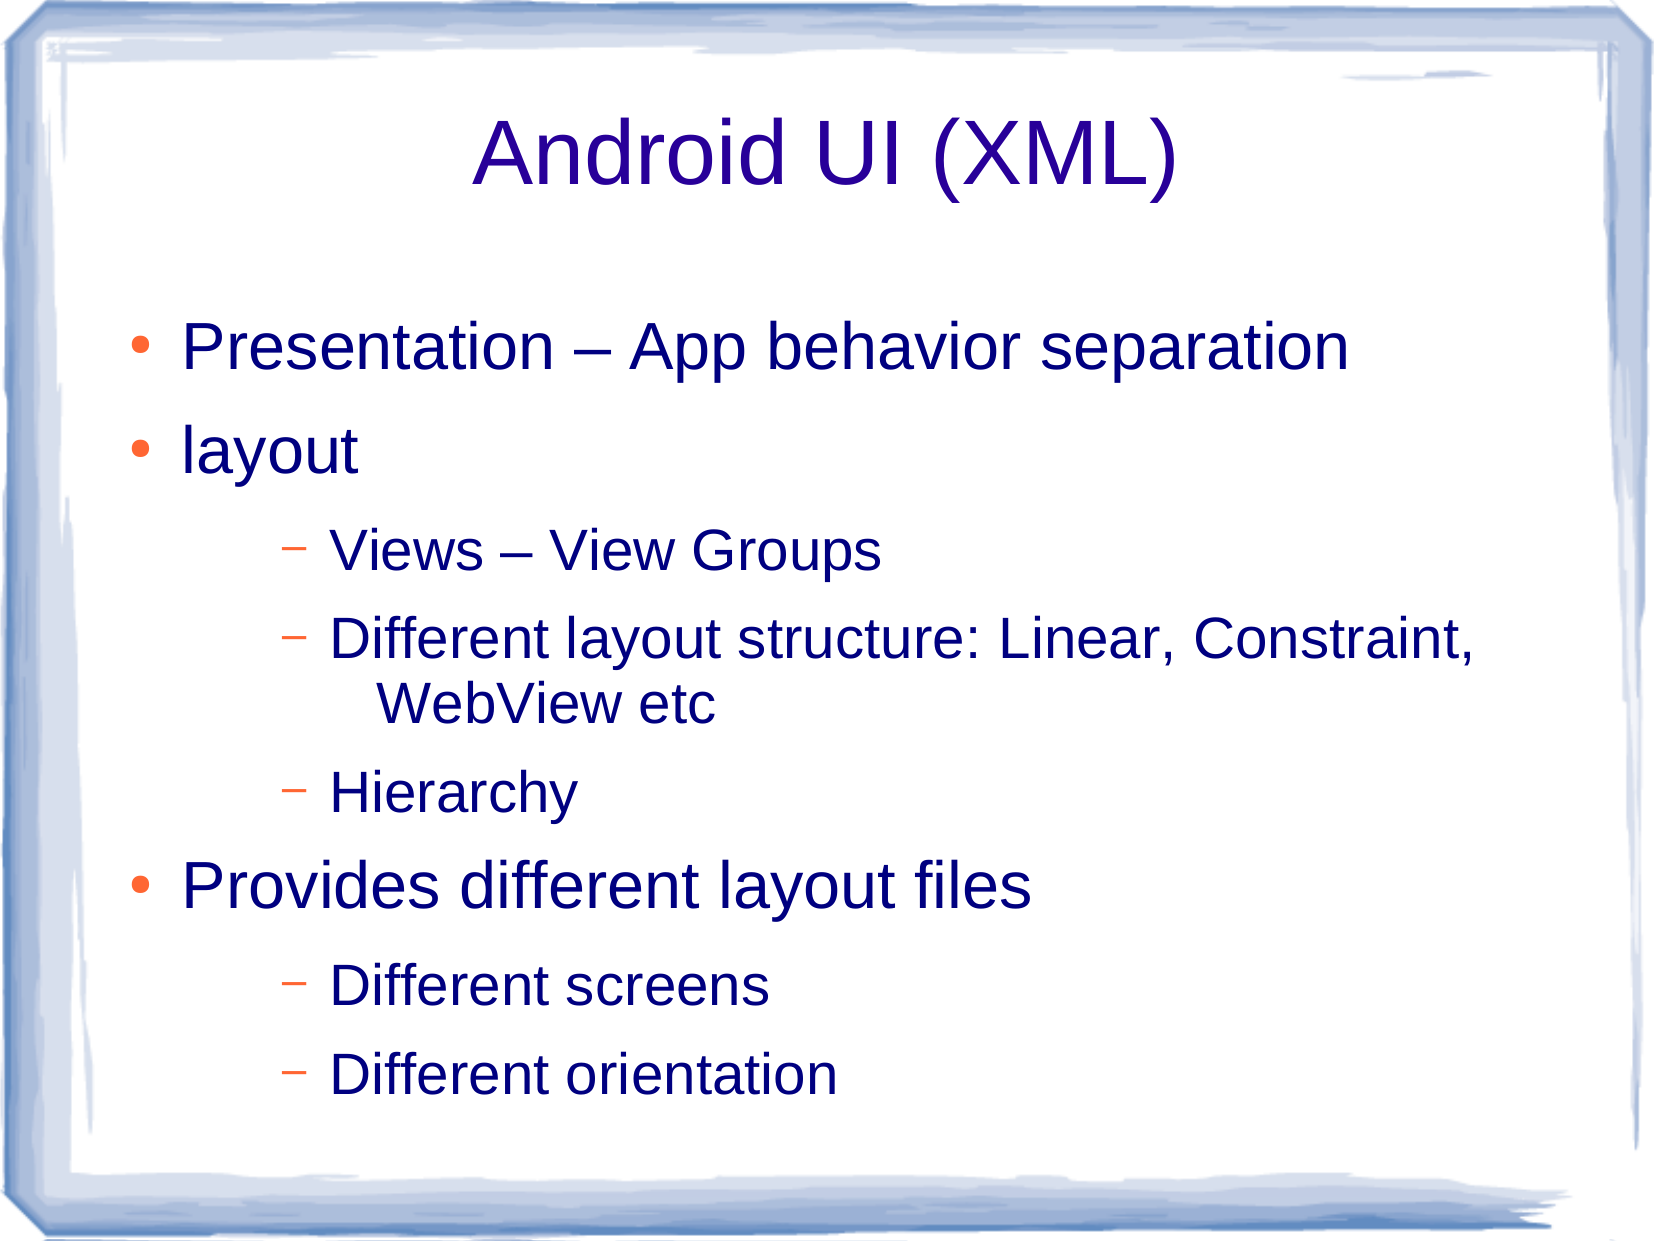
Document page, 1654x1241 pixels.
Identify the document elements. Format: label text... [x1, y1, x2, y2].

title Android UI (XML) [82, 49, 1571, 257]
list Presentation – App behavior separation layout Views – View Groups Different layout structure: Linear, Constraint, WebView etc Hierarchy Provides different layout files Different screens Different orientation [93, 309, 1571, 1229]
picture [0, 0, 1654, 1241]
